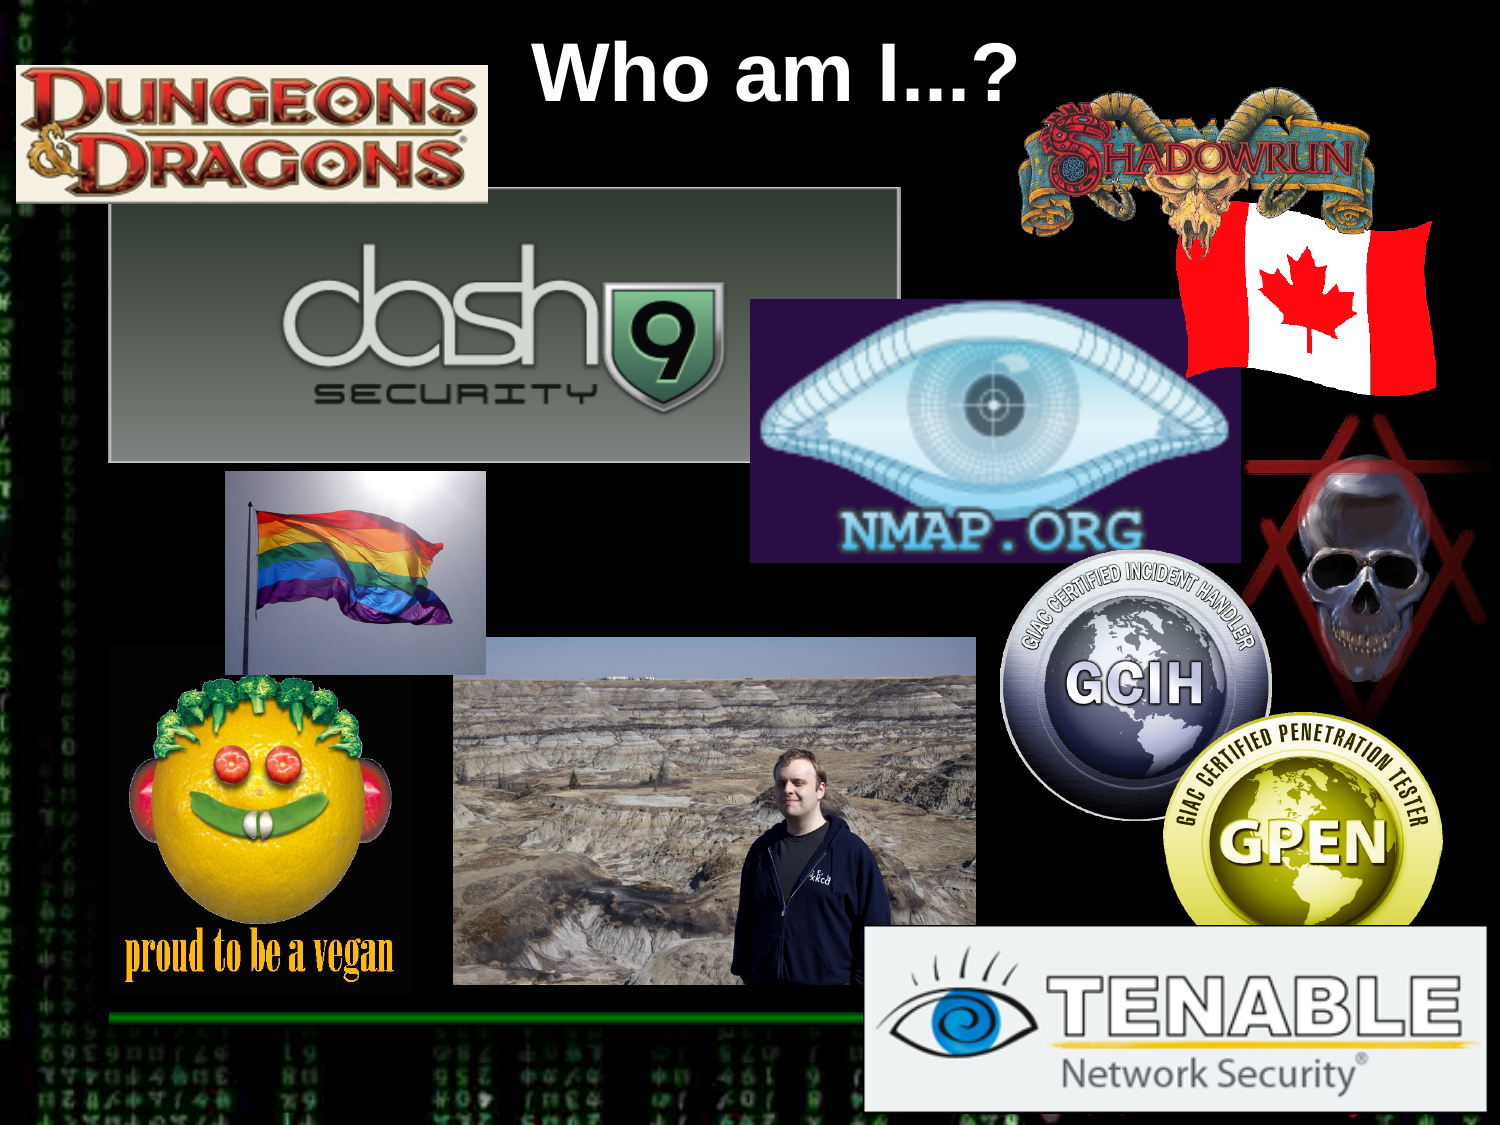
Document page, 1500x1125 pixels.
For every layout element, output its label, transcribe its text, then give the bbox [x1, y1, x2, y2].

title Who am I...? [103, 5, 1450, 131]
picture [0, 0, 1500, 1125]
